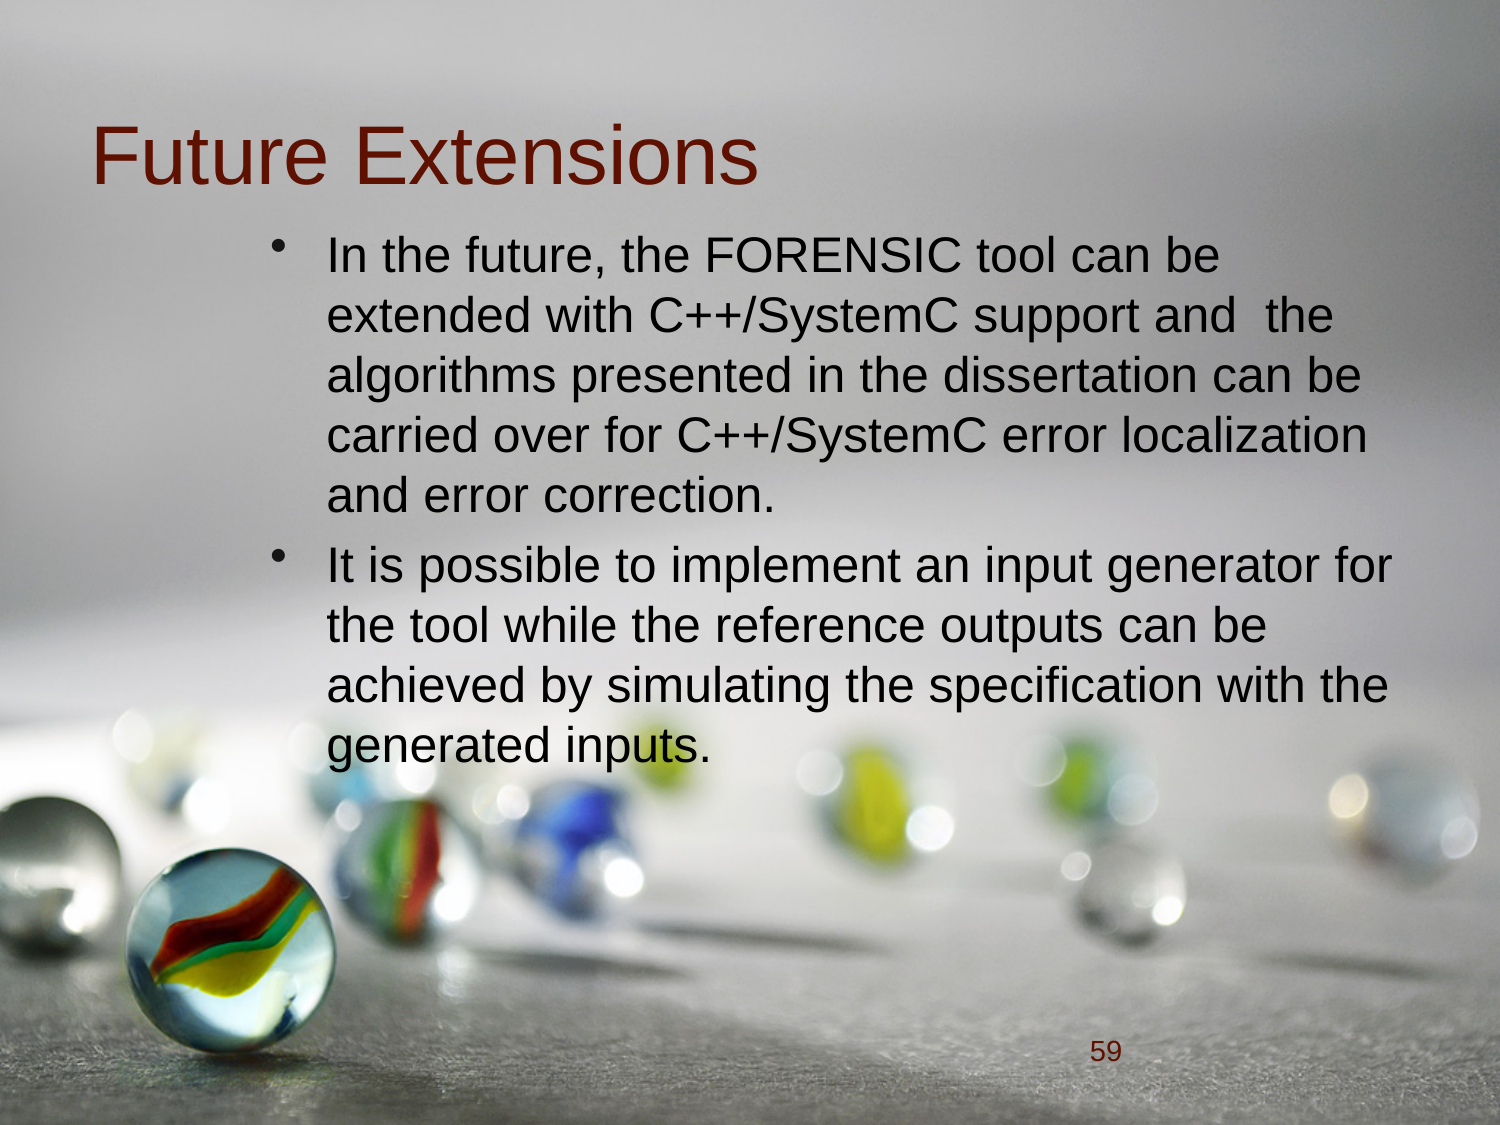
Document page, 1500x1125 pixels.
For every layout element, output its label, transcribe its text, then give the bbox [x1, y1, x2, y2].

list In the future, the FORENSIC tool can be extended with C++/SystemC support and the algorithms presented in the dissertation can be carried over for C++/SystemC error localization and error correction. It is possible to implement an input generator for the tool while the reference outputs can be achieved by simulating the specification with the generated inputs. [255, 214, 1425, 1096]
picture [0, 0, 1500, 1125]
title Future Extensions [75, 57, 1425, 245]
